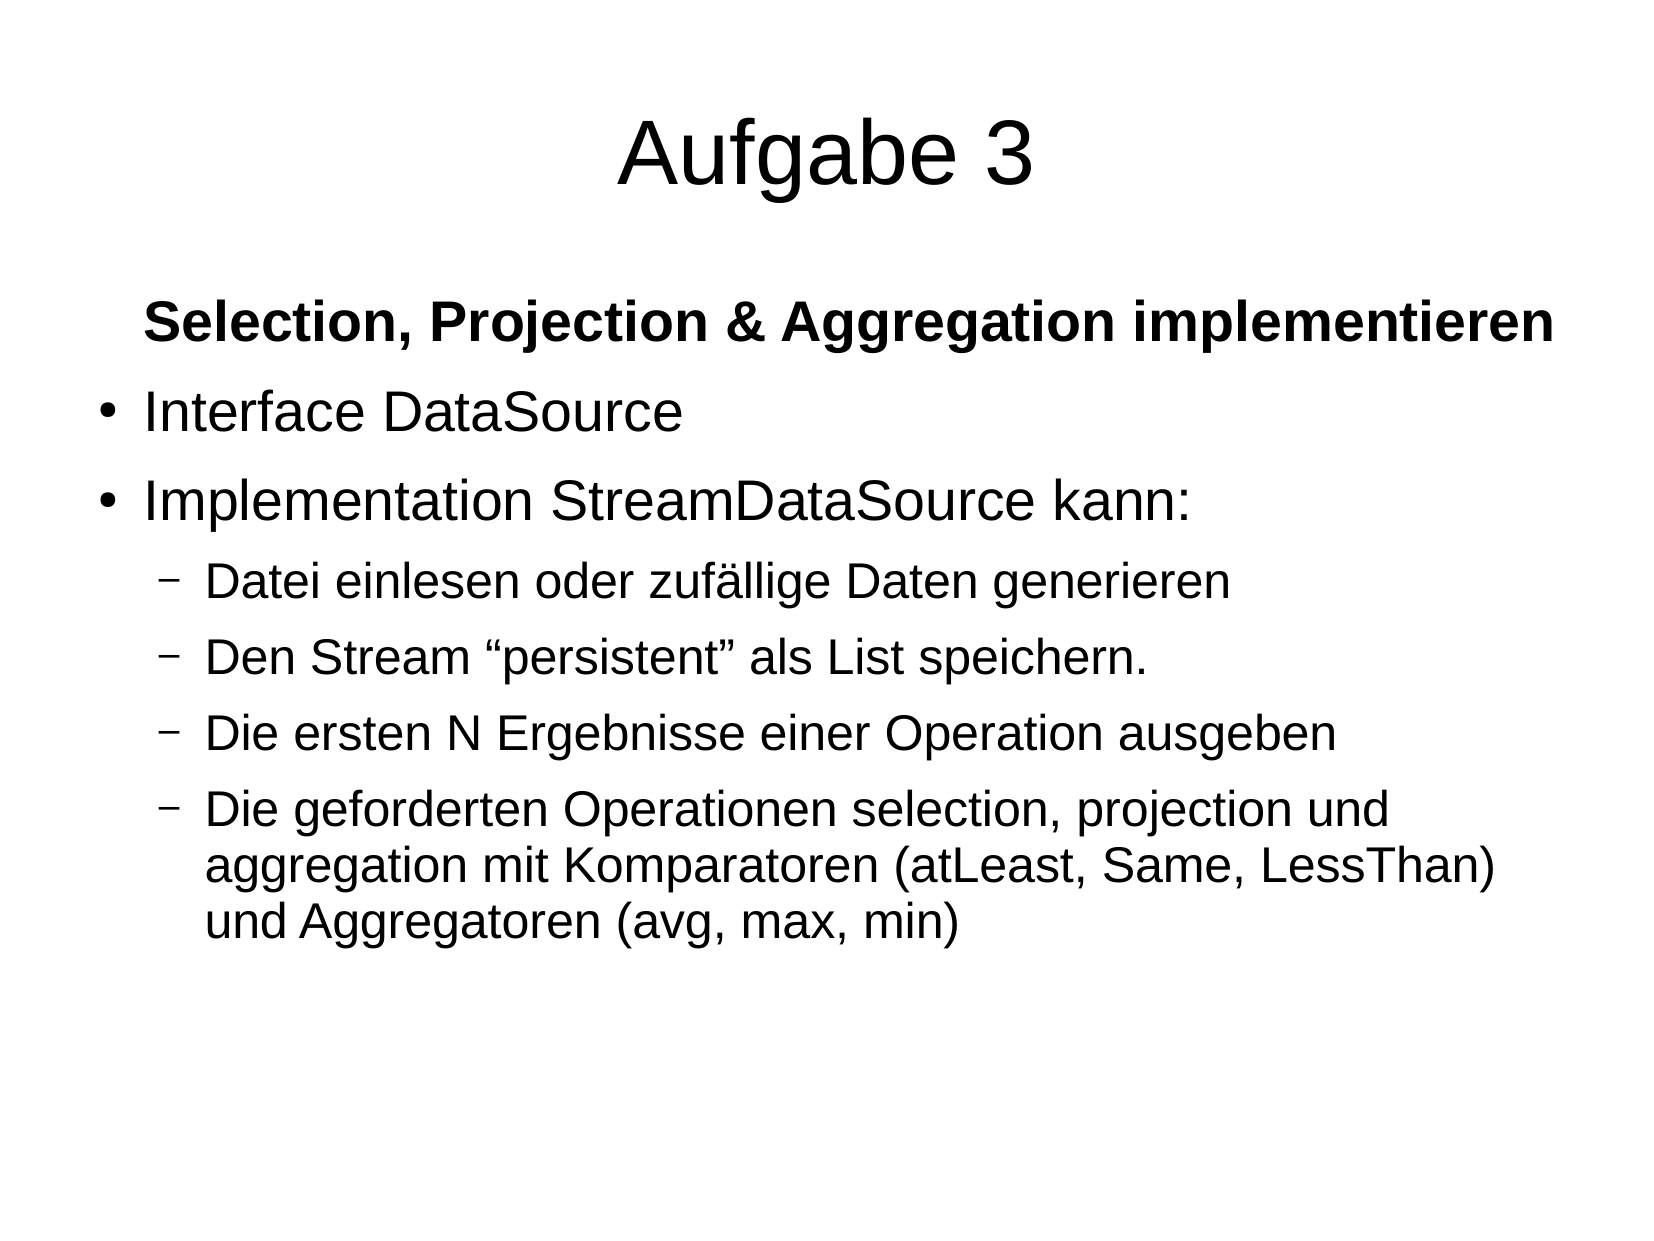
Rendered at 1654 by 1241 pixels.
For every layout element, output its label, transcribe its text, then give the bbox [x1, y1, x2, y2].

list Selection, Projection & Aggregation implementieren Interface DataSource Implementation StreamDataSource kann: Datei einlesen oder zufällige Daten generieren Den Stream “persistent” als List speichern. Die ersten N Ergebnisse einer Operation ausgeben Die geforderten Operationen selection, projection und aggregation mit Komparatoren (atLeast, Same, LessThan) und Aggregatoren (avg, max, min) [82, 290, 1571, 1010]
title Aufgabe 3 [82, 49, 1571, 257]
